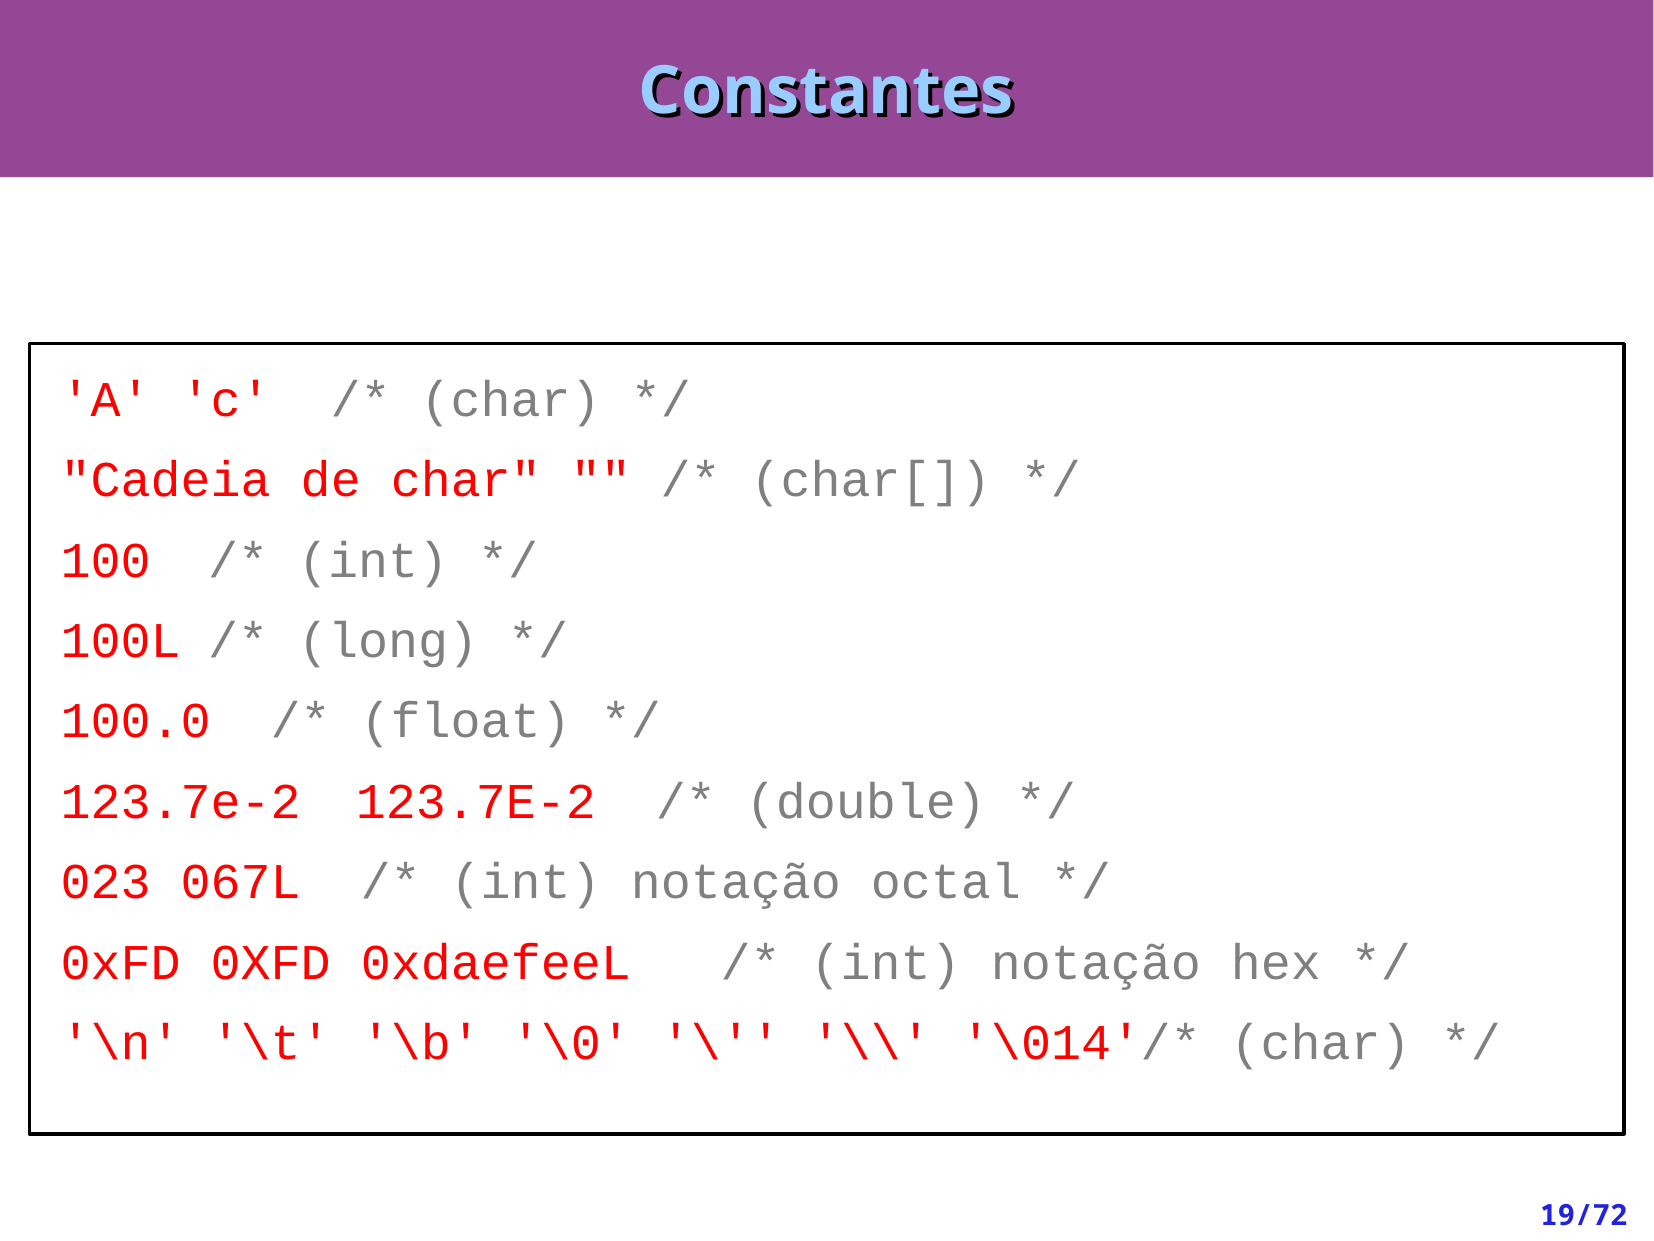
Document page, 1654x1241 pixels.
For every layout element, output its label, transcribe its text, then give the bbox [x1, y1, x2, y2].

title Constantes [82, 0, 1571, 192]
text_box 'A' 'c' /* (char) */ "Cadeia de char" "" /* (char[]) */ 100 /* (int) */ 100L /* (long) */ 100.0 /* (float) */ 123.7e-2 123.7E-2 /* (double) */ 023 067L /* (int) notação octal */ 0xFD 0XFD 0xdaefeeL /* (int) notação hex */ '\n' '\t' '\b' '\0' '\'' '\\' '\014'/* (char) */ [29, 343, 1625, 1134]
